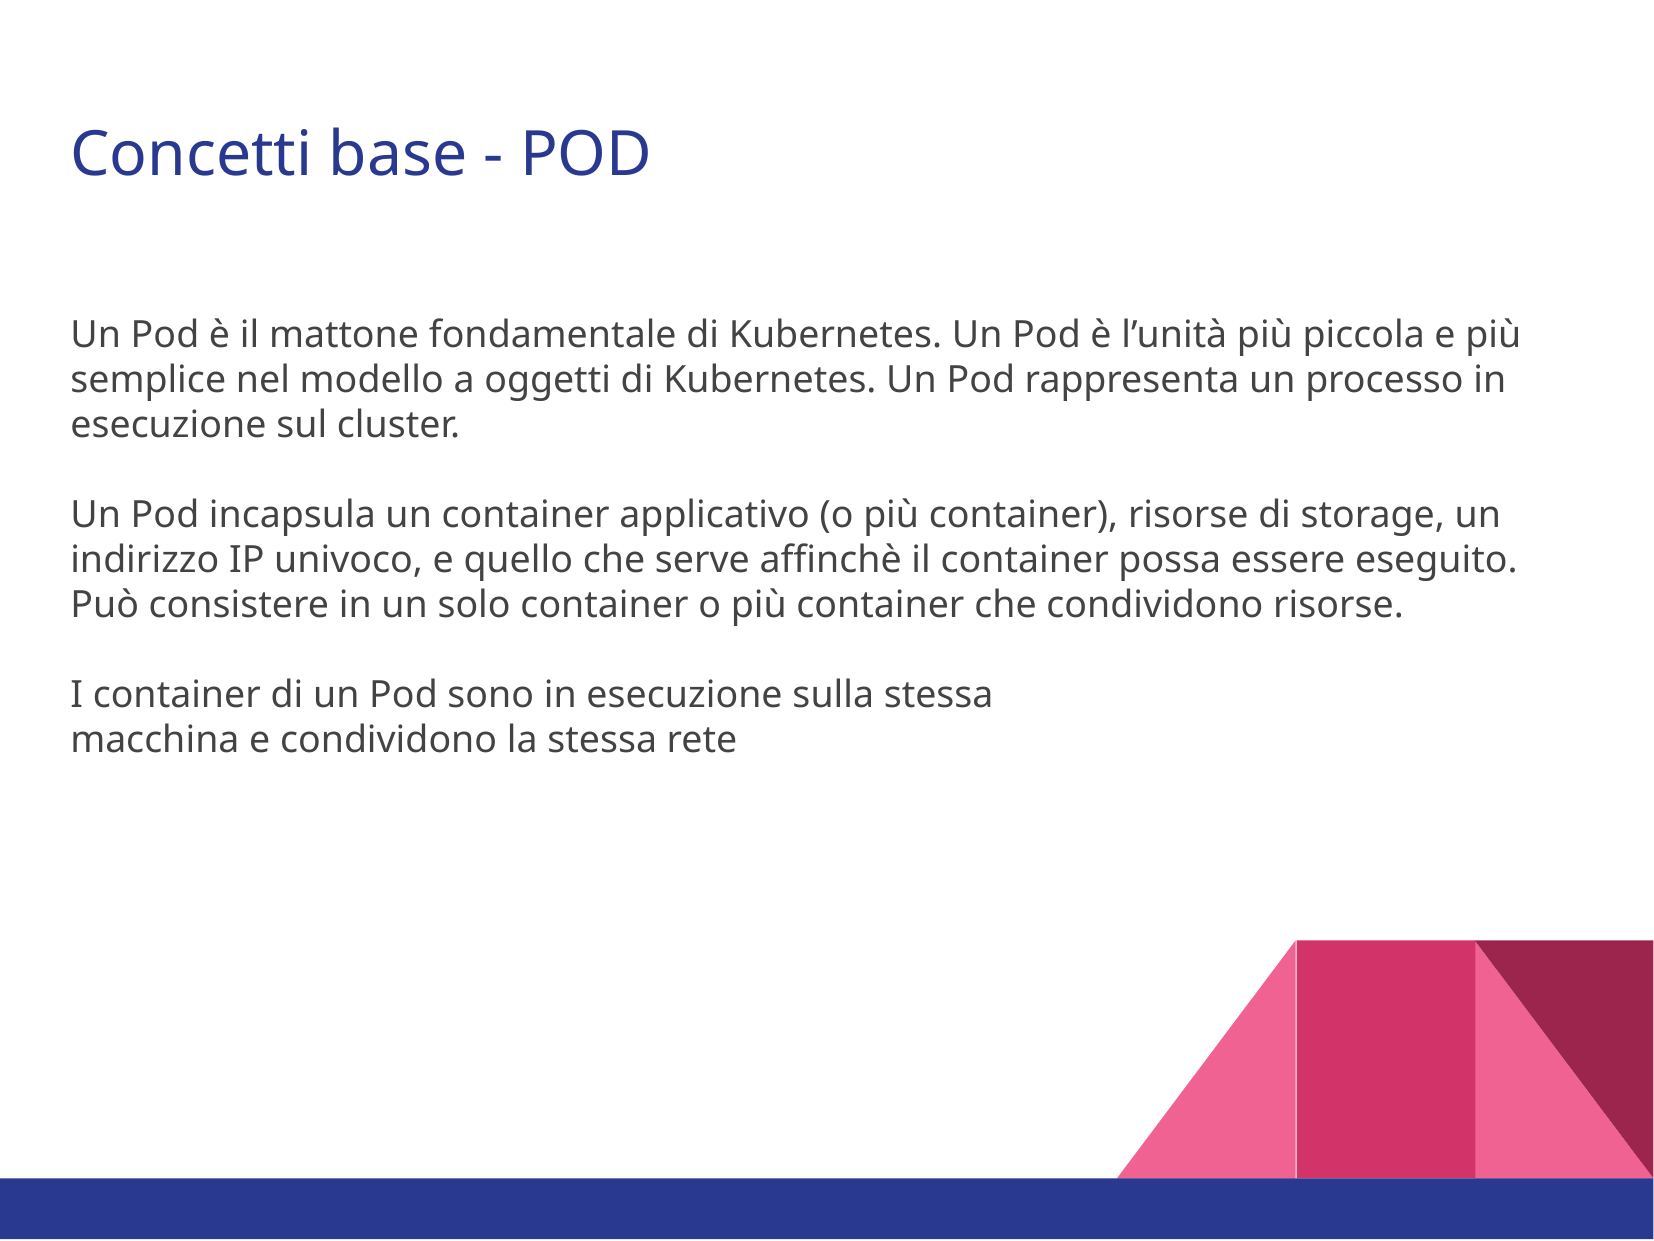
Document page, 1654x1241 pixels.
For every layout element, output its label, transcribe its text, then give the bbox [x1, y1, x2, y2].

list Un Pod è il mattone fondamentale di Kubernetes. Un Pod è l’unità più piccola e più semplice nel modello a oggetti di Kubernetes. Un Pod rappresenta un processo in esecuzione sul cluster. Un Pod incapsula un container applicativo (o più container), risorse di storage, un indirizzo IP univoco, e quello che serve affinchè il container possa essere eseguito. Può consistere in un solo container o più container che condividono risorse. I container di un Pod sono in esecuzione sulla stessa macchina e condividono la stessa rete [55, 295, 1597, 1101]
title Concetti base - POD [55, 98, 1597, 245]
